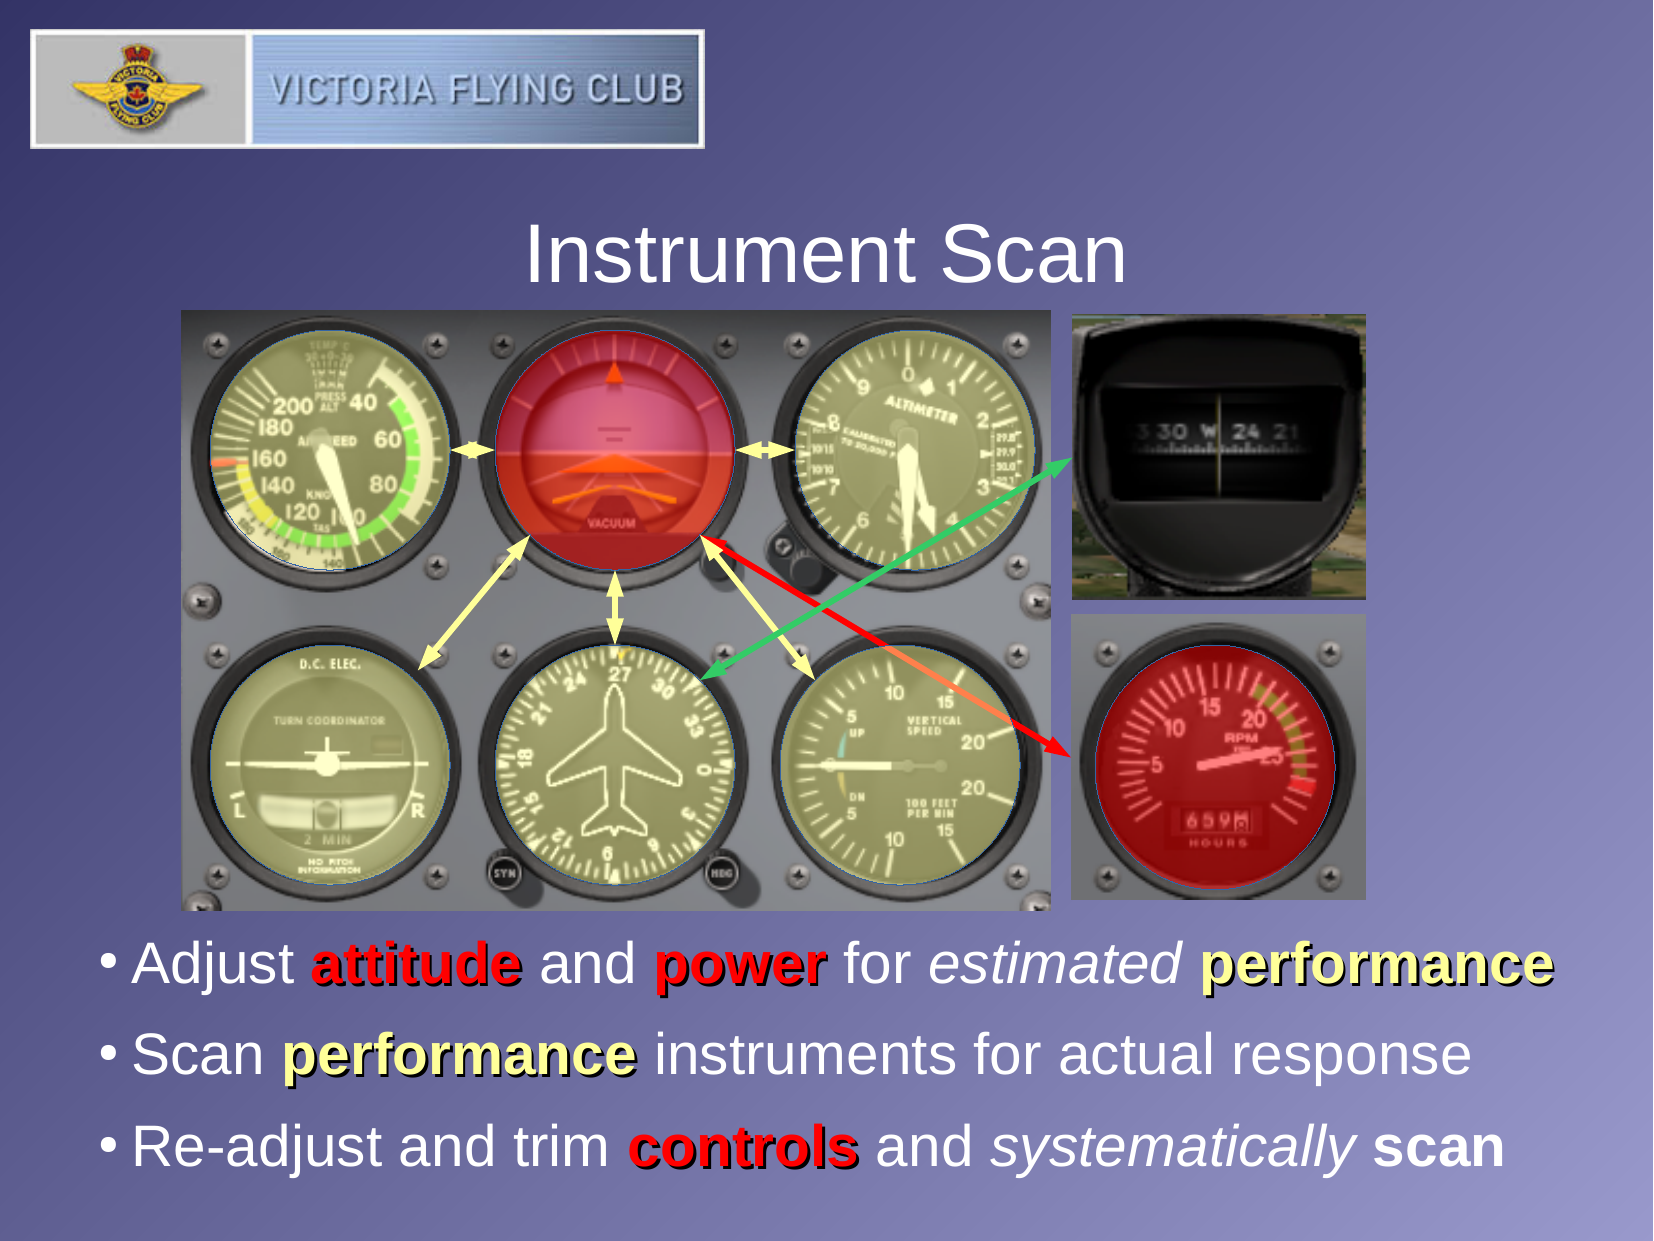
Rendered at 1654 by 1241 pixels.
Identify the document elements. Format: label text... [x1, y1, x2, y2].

picture [30, 29, 705, 149]
picture [701, 451, 883, 603]
list Adjust attitude and power for estimated performance Scan performance instruments for actual response Re-adjust and trim controls and systematically scan [82, 930, 1571, 1201]
text_box [1095, 645, 1336, 890]
picture [720, 552, 814, 628]
picture [1071, 614, 1366, 901]
picture [616, 536, 772, 679]
text_box [780, 645, 1021, 886]
text_box [894, 488, 1029, 571]
picture [829, 475, 1051, 740]
text_box [495, 330, 736, 571]
text_box [210, 645, 451, 886]
text_box [210, 330, 451, 571]
text_box [495, 645, 736, 886]
picture [784, 612, 878, 679]
picture [181, 310, 1051, 911]
picture [1072, 314, 1366, 601]
title Instrument Scan [82, 150, 1571, 358]
text_box [795, 330, 1036, 566]
